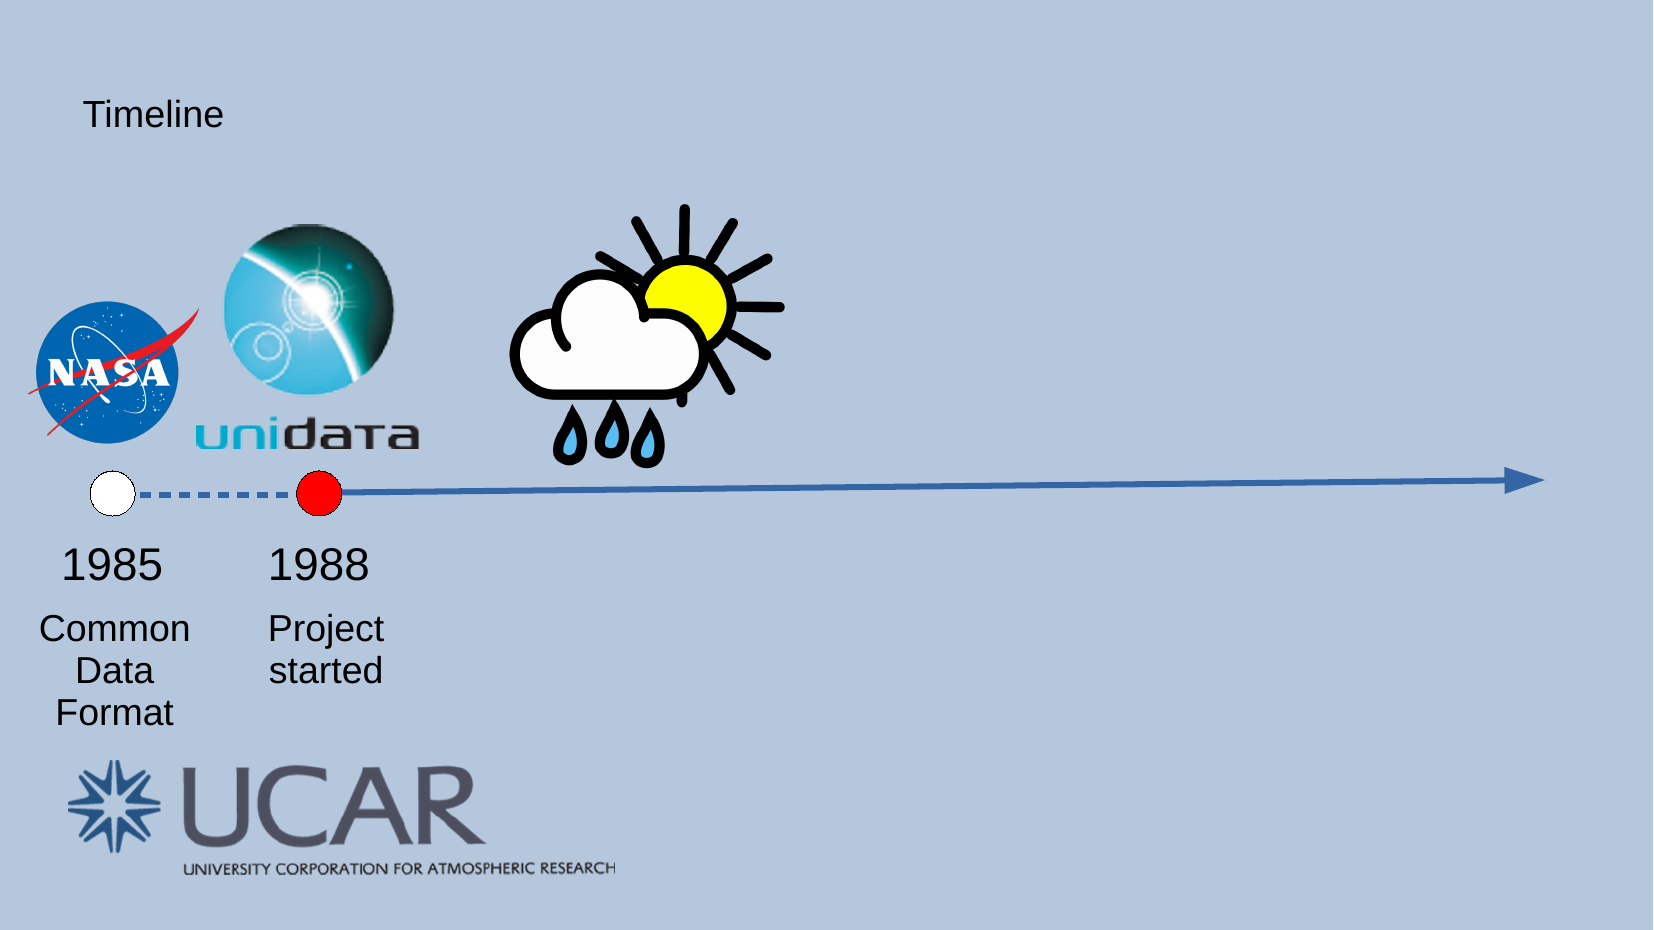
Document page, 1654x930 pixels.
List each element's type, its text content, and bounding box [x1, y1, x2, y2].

text_box [296, 470, 342, 516]
picture [23, 224, 421, 451]
text_box Common Data Format [24, 600, 218, 741]
text_box Project started [253, 600, 430, 699]
picture [509, 198, 785, 474]
title Timeline [82, 37, 1571, 193]
text_box 1988 [253, 531, 385, 598]
text_box 1985 [46, 531, 179, 598]
text_box [90, 470, 136, 517]
picture [68, 719, 616, 916]
